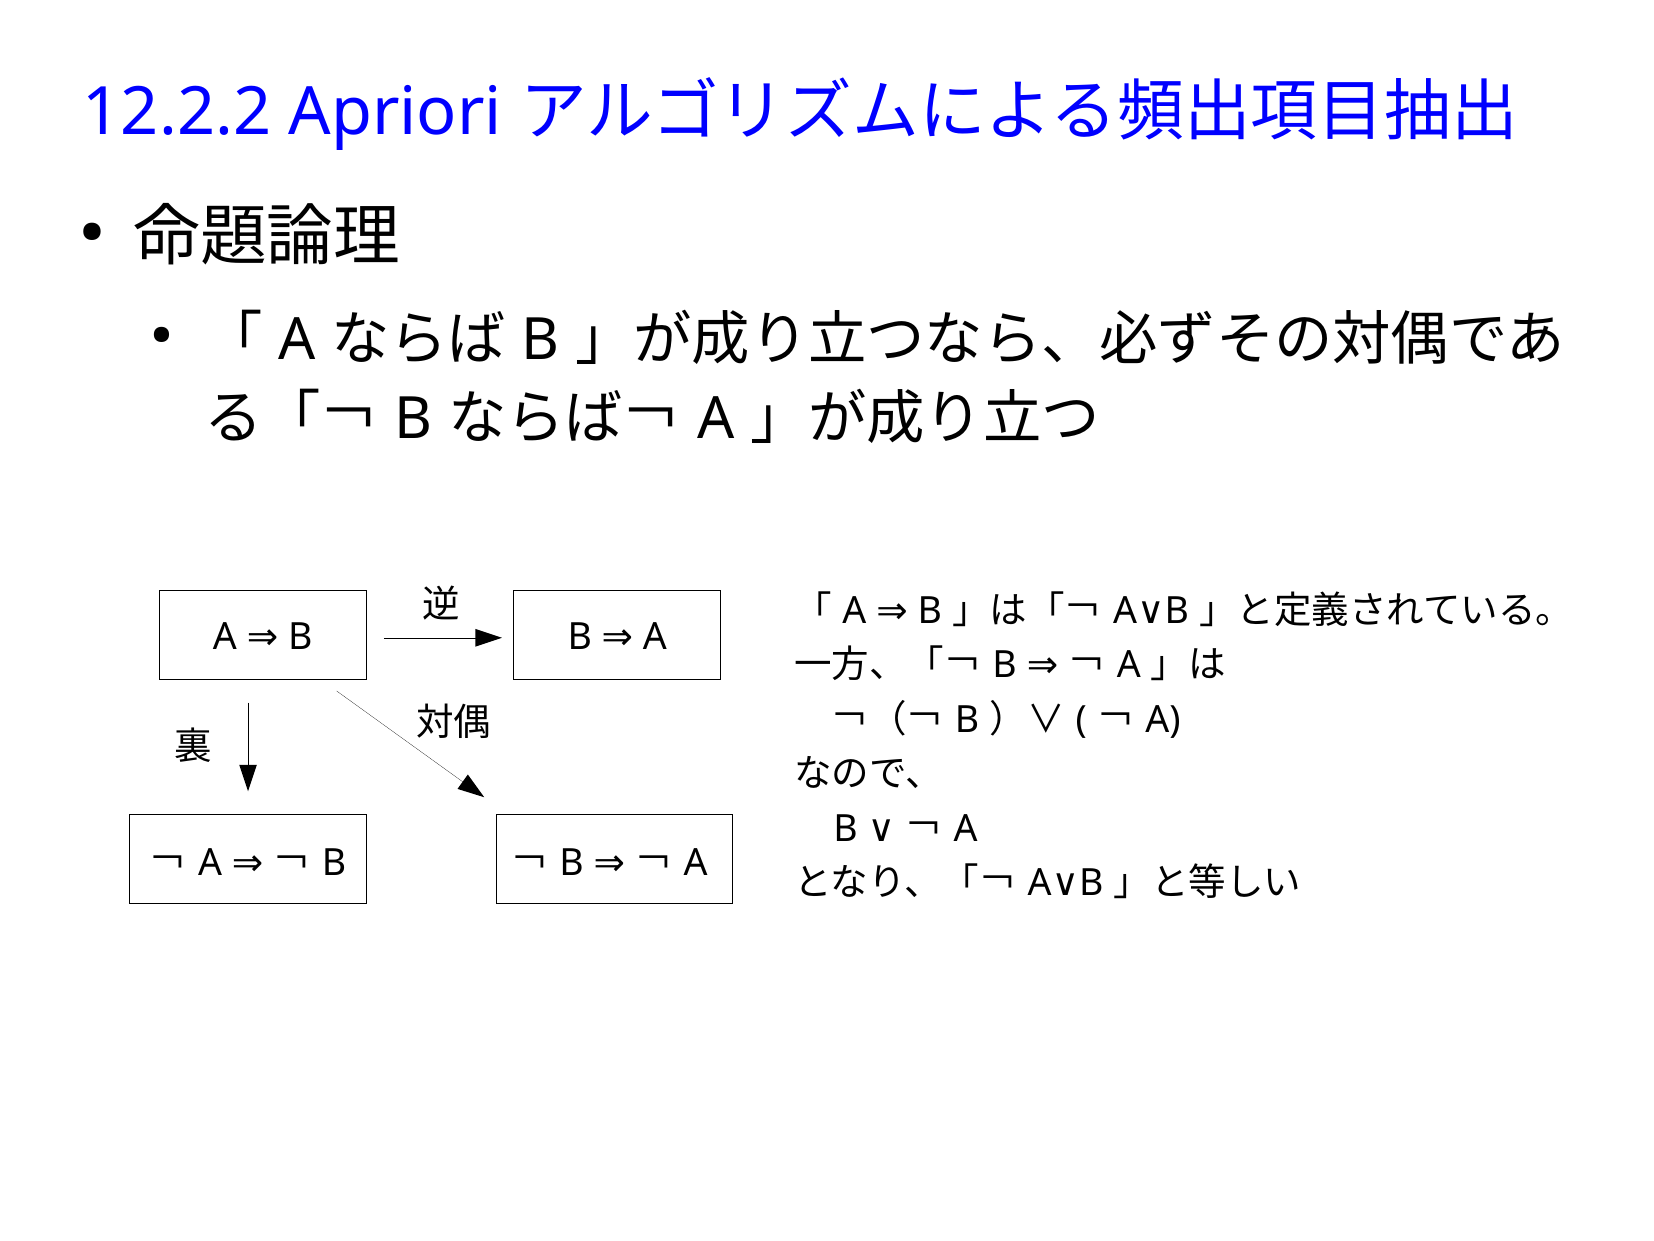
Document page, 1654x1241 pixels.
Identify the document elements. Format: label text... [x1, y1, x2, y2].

text_box B ⇒ A [513, 590, 721, 680]
text_box 逆 [407, 566, 475, 639]
text_box A ⇒ B [159, 590, 367, 680]
text_box ￢A ⇒￢B [129, 814, 367, 904]
text_box ￢B ⇒￢A [496, 814, 733, 904]
text_box 「A ⇒ B」は「￢A∨B」と定義されている。 一方、「￢B ⇒￢A」は ￢（￢B）∨(￢A) なので、 B ∨￢A となり、「￢A∨B」と等しい [779, 572, 1612, 925]
list 命題論理 「AならばB」が成り立つなら、必ずその対偶である「￢Bならば￢A」が成り立つ [62, 188, 1595, 482]
title 12.2.2 Aprioriアルゴリズムによる頻出項目抽出 [82, 40, 1571, 178]
text_box 対偶 [401, 684, 507, 756]
text_box 裏 [159, 708, 227, 780]
